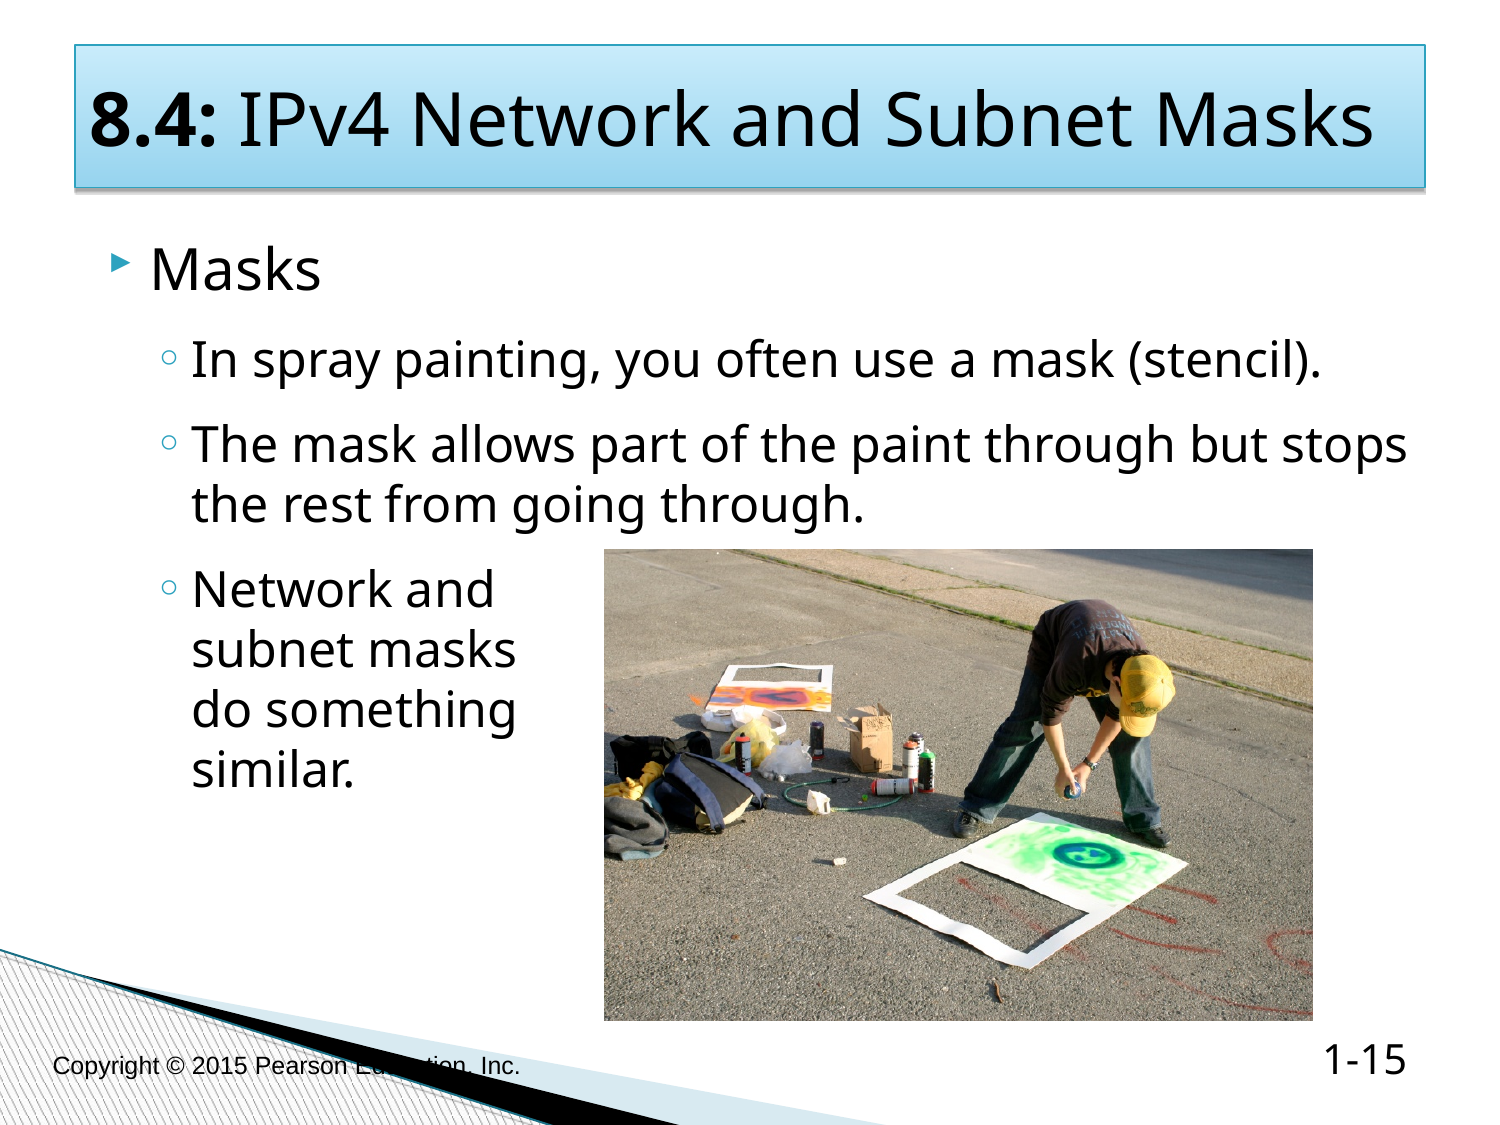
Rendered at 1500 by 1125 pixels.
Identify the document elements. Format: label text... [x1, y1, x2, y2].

footer Copyright © 2015 Pearson Education, Inc. [37, 1040, 550, 1088]
title 8.4: IPv4 Network and Subnet Masks [75, 45, 1425, 188]
slide_number 1-<number> [1287, 1037, 1423, 1098]
list Masks In spray painting, you often use a mask (stencil). The mask allows part of the paint through but stops the rest from going through. Network and subnet masks do something similar. [75, 224, 1425, 968]
picture [604, 549, 1313, 1021]
picture [0, 952, 543, 1125]
